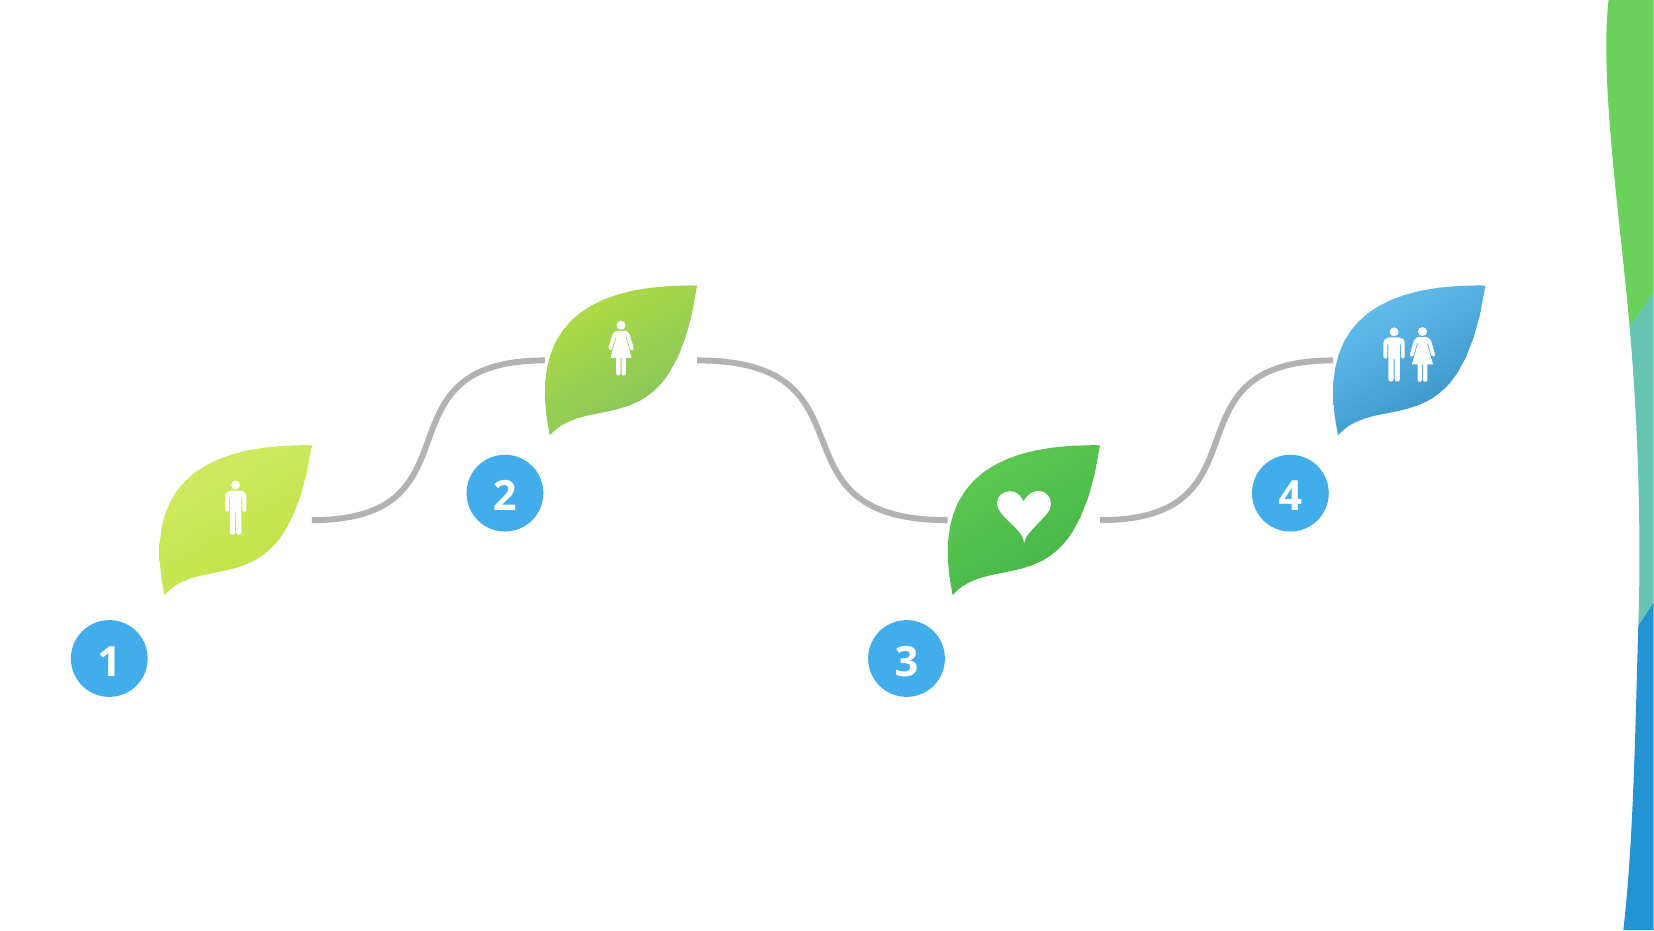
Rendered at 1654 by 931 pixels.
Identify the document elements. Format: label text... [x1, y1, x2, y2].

text_box 4 [1251, 454, 1329, 532]
text_box [1333, 285, 1486, 436]
text_box 1 [70, 620, 148, 697]
text_box [159, 445, 312, 596]
text_box [947, 445, 1101, 596]
text_box [544, 285, 698, 436]
text_box 2 [466, 454, 544, 532]
text_box 3 [868, 620, 945, 697]
